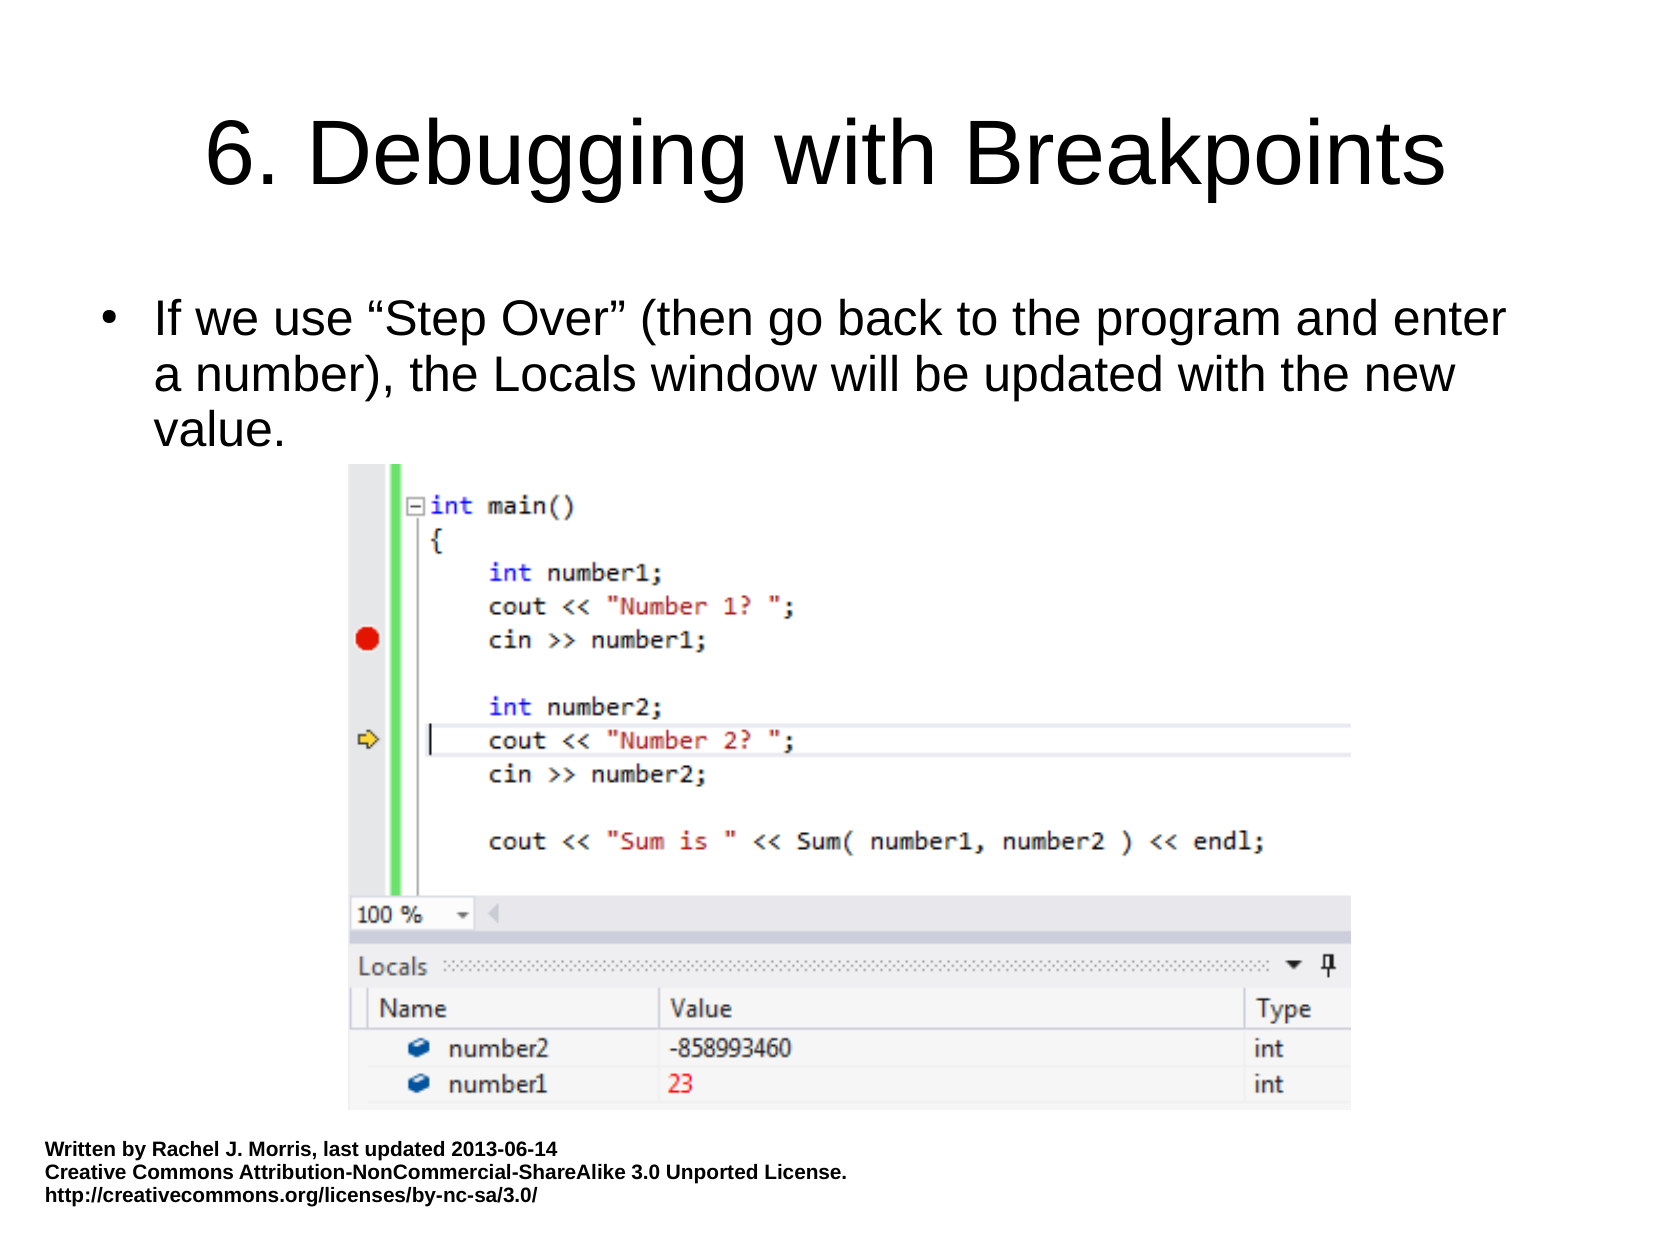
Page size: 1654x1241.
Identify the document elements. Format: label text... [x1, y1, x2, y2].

picture [348, 464, 1351, 1111]
title 6. Debugging with Breakpoints [82, 49, 1571, 257]
list If we use “Step Over” (then go back to the program and enter a number), the Locals window will be updated with the new value. [82, 290, 1538, 1010]
